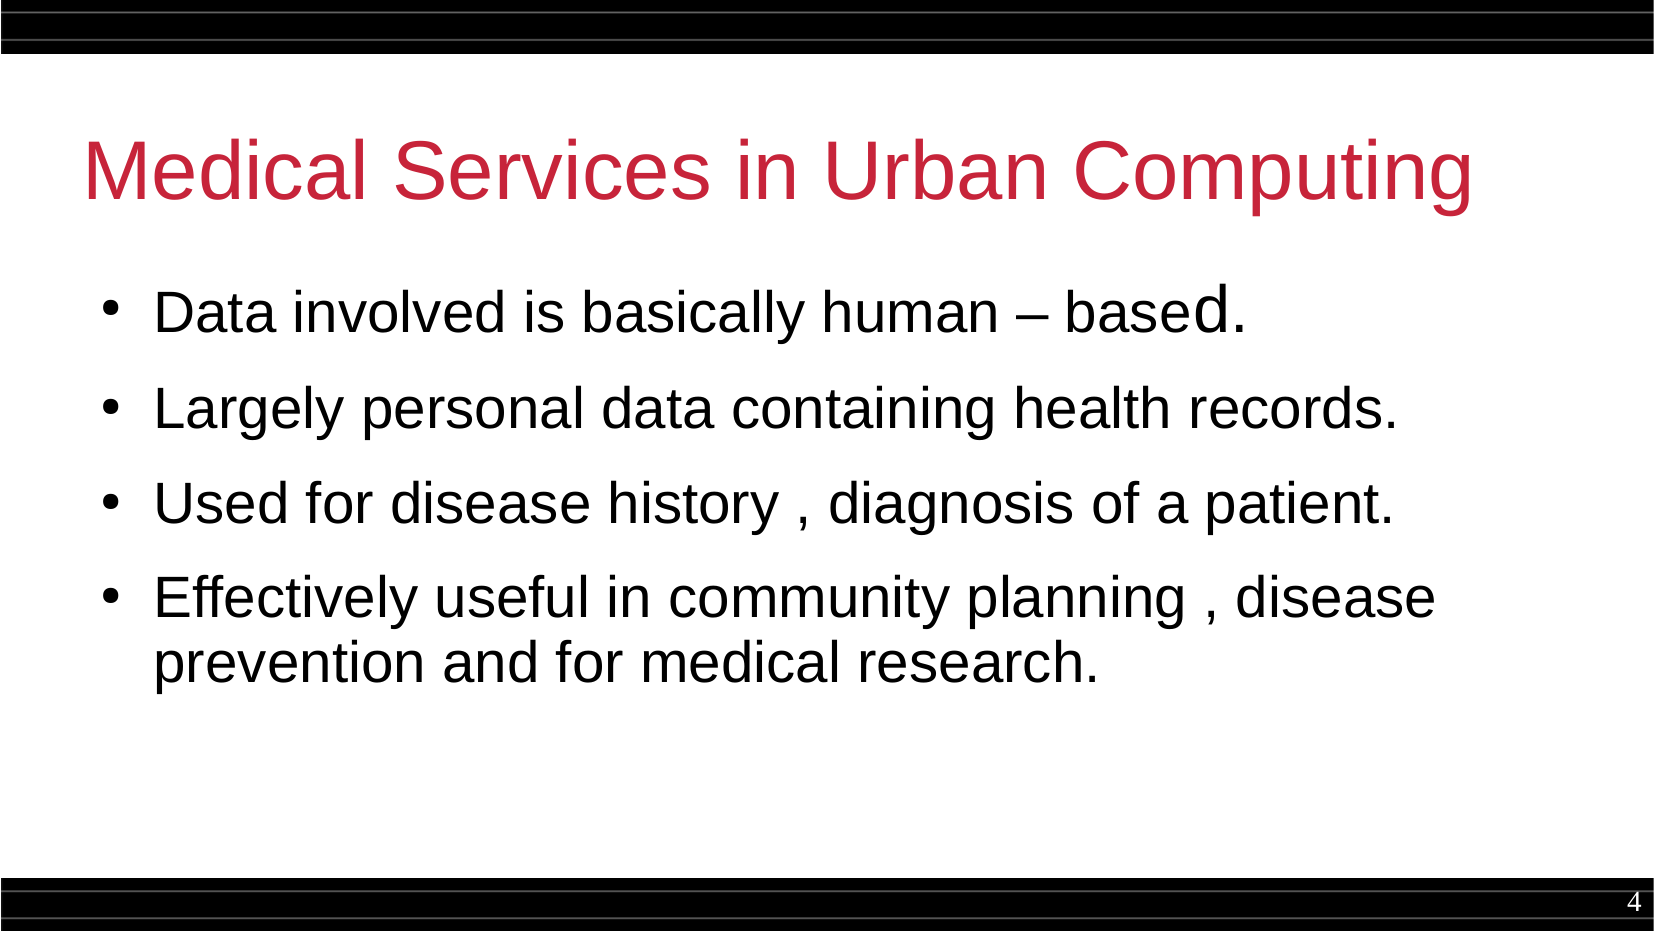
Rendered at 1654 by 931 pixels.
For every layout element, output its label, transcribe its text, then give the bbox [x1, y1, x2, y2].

picture [1, 878, 1654, 931]
title Medical Services in Urban Computing [82, 92, 1571, 249]
list Data involved is basically human – based. Largely personal data containing health records. Used for disease history , diagnosis of a patient. Effectively useful in community planning , disease prevention and for medical research. [82, 271, 1571, 758]
picture [1, 0, 1654, 54]
